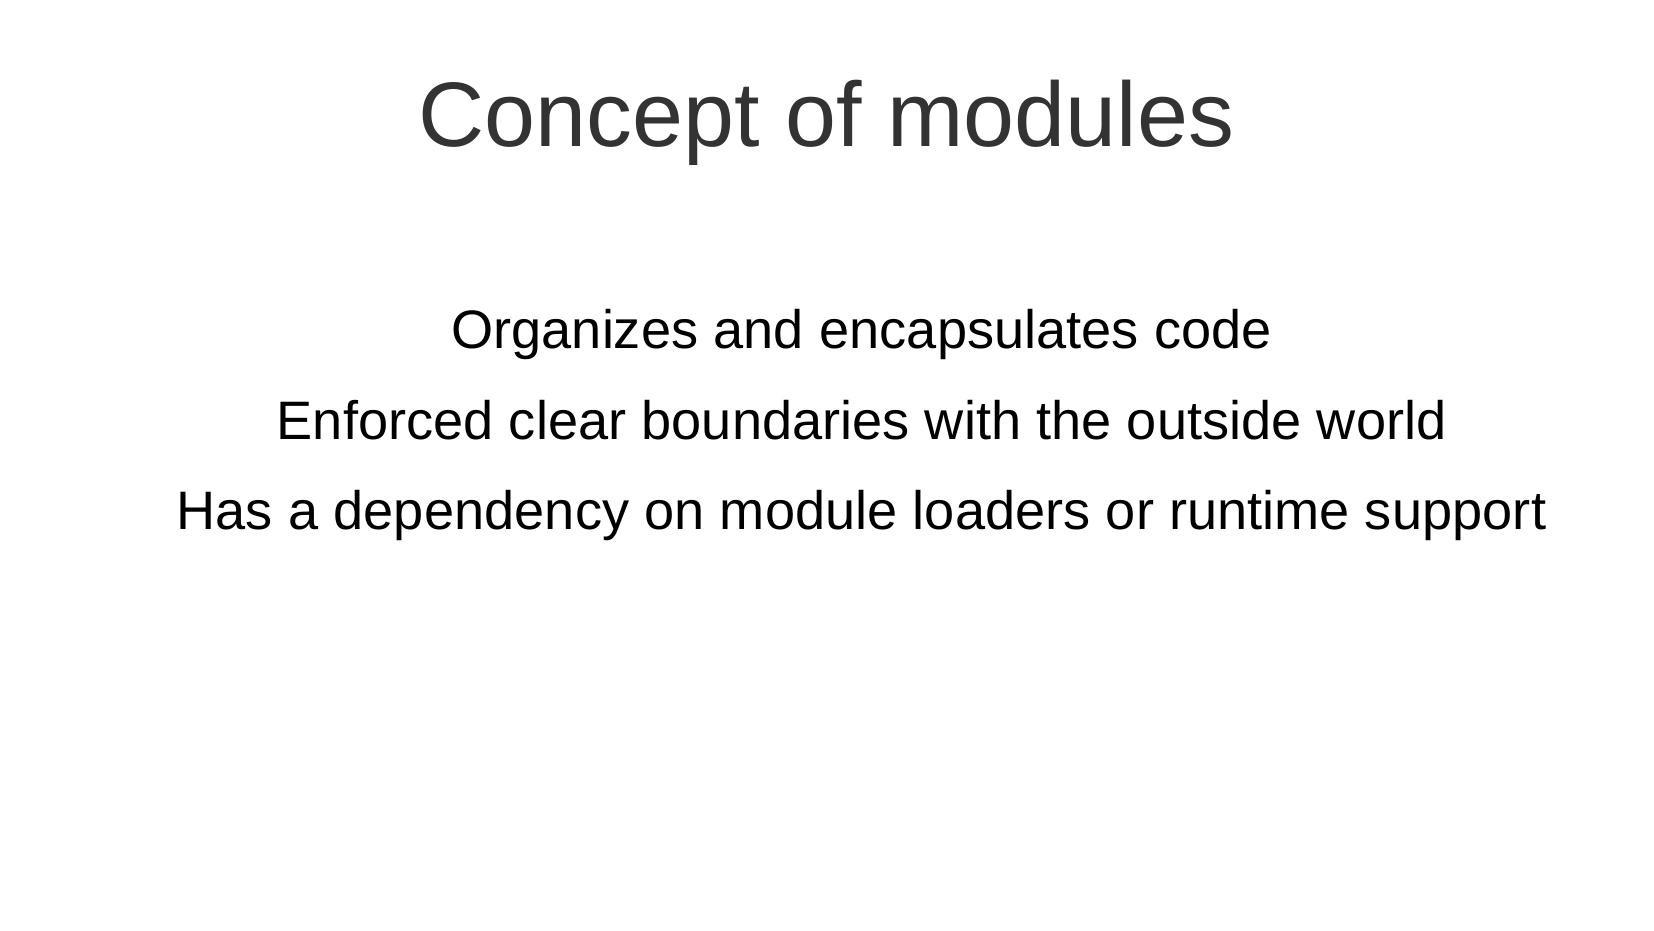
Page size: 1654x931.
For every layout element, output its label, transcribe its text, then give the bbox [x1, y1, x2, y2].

title Concept of modules [82, 37, 1571, 193]
list Organizes and encapsulates code Enforced clear boundaries with the outside world Has a dependency on module loaders or runtime support [82, 300, 1571, 758]
